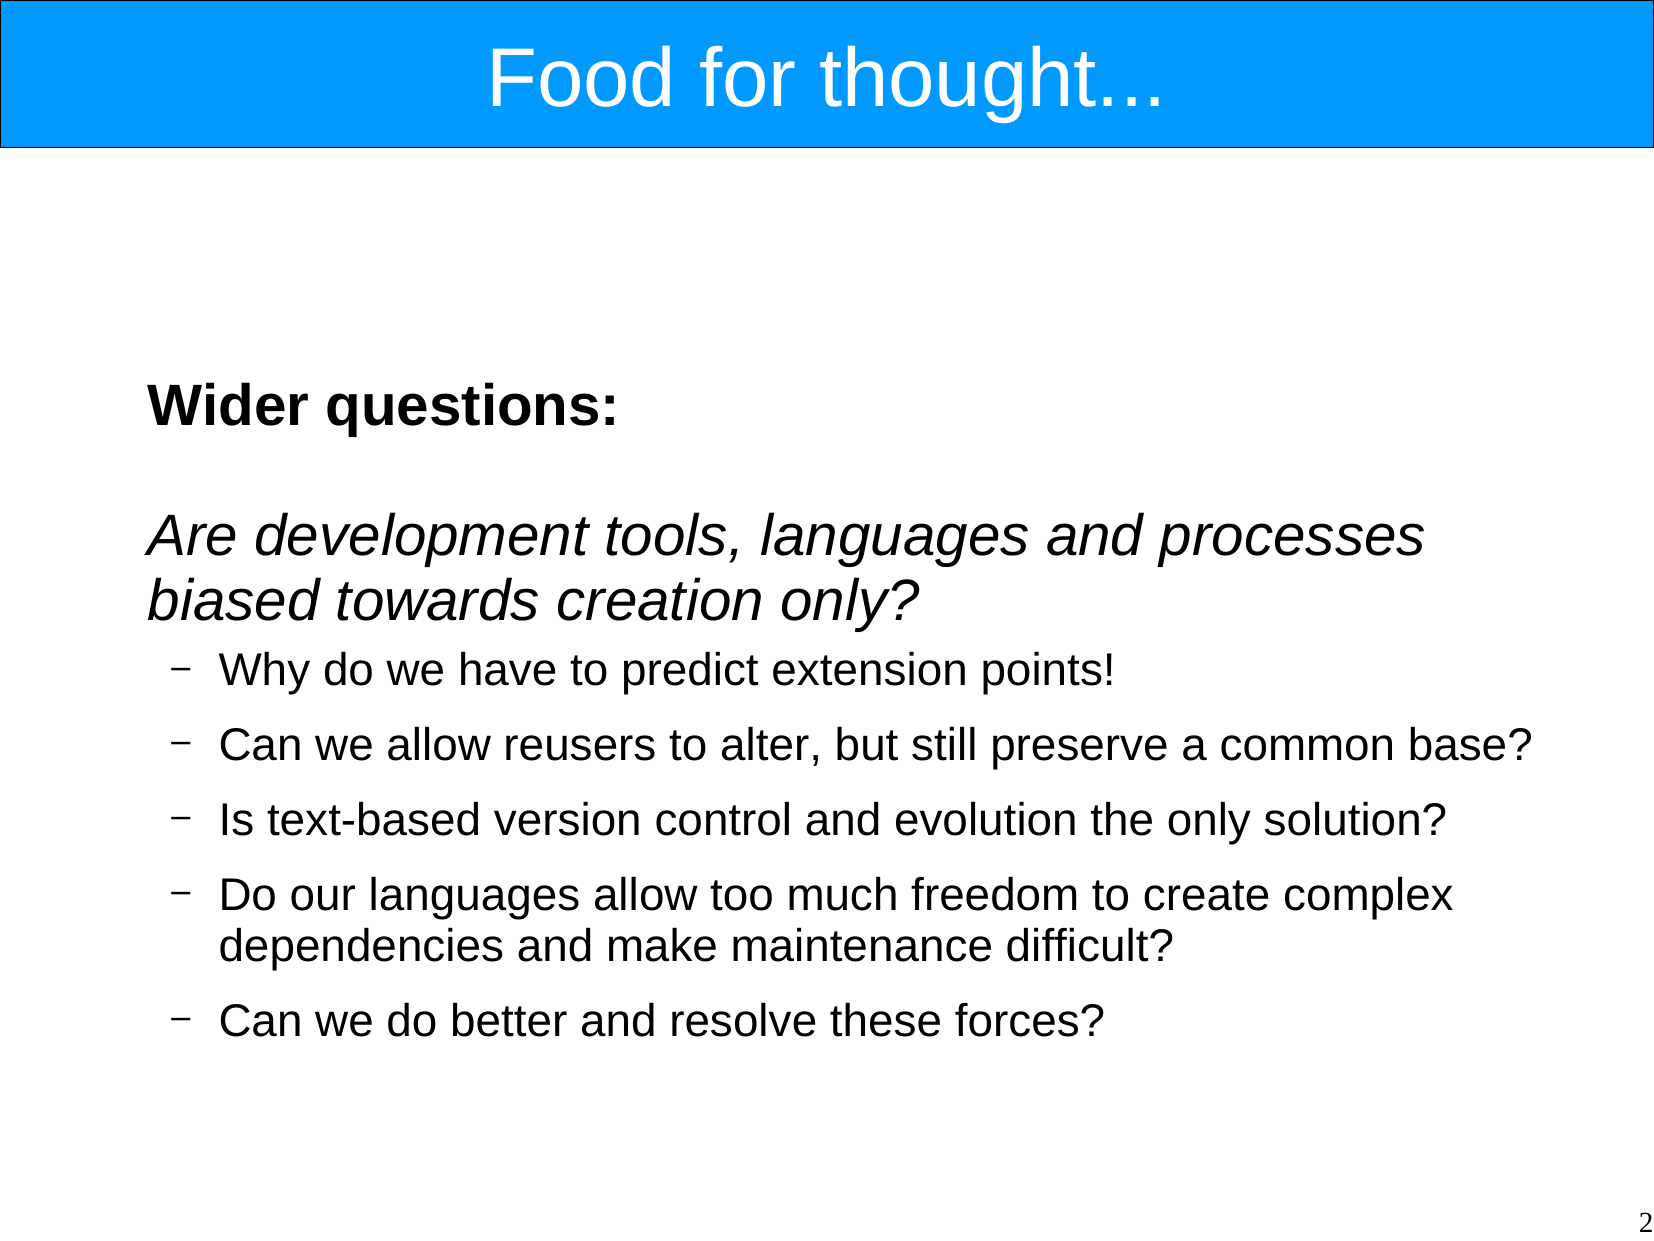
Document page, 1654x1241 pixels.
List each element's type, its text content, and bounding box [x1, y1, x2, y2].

list Wider questions: Are development tools, languages and processes biased towards creation only? Why do we have to predict extension points! Can we allow reusers to alter, but still preserve a common base? Is text-based version control and evolution the only solution? Do our languages allow too much freedom to create complex dependencies and make maintenance difficult? Can we do better and resolve these forces? [76, 177, 1565, 1196]
title Food for thought... [82, 13, 1571, 142]
